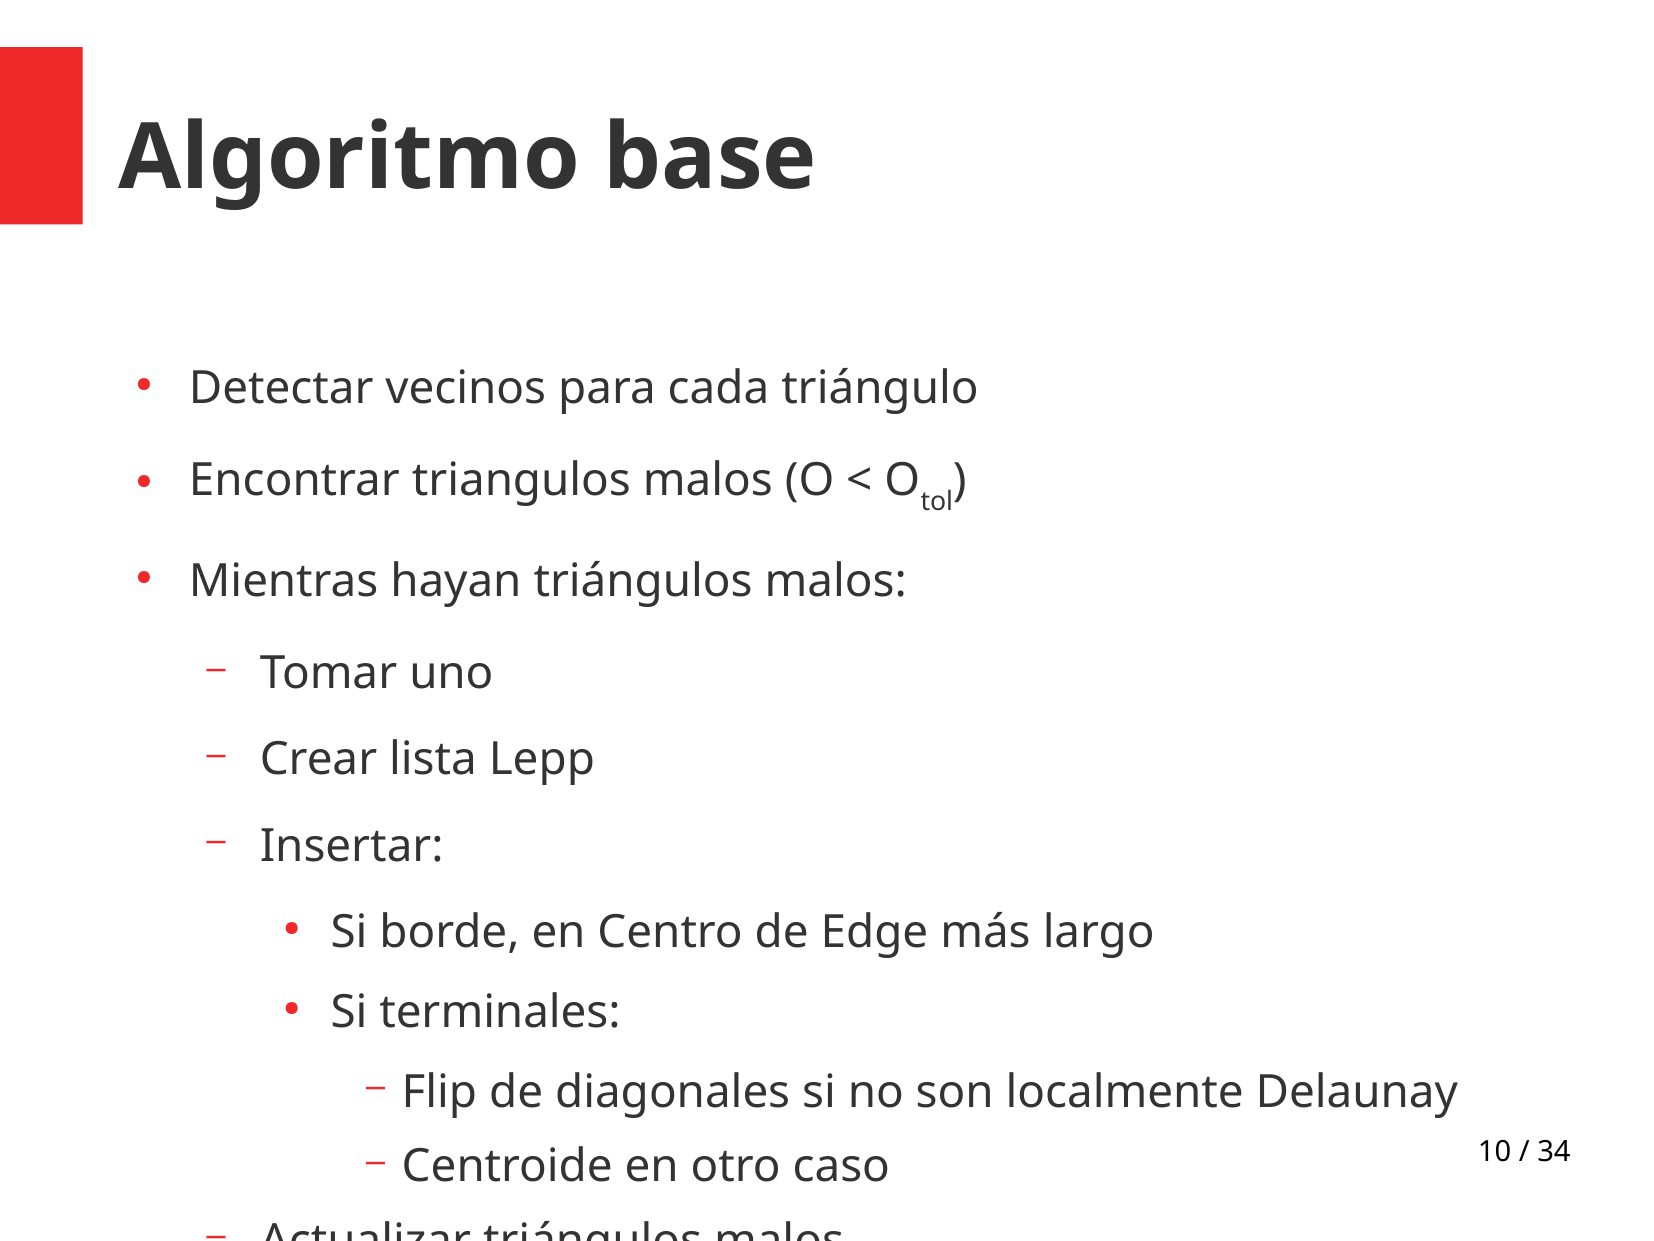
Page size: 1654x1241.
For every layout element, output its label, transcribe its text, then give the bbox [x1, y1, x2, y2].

title Algoritmo base [118, 49, 1571, 257]
list Detectar vecinos para cada triángulo Encontrar triangulos malos (O < Otol) Mientras hayan triángulos malos: Tomar uno Crear lista Lepp Insertar: Si borde, en Centro de Edge más largo Si terminales: Flip de diagonales si no son localmente Delaunay Centroide en otro caso Actualizar triángulos malos [118, 354, 1536, 1074]
